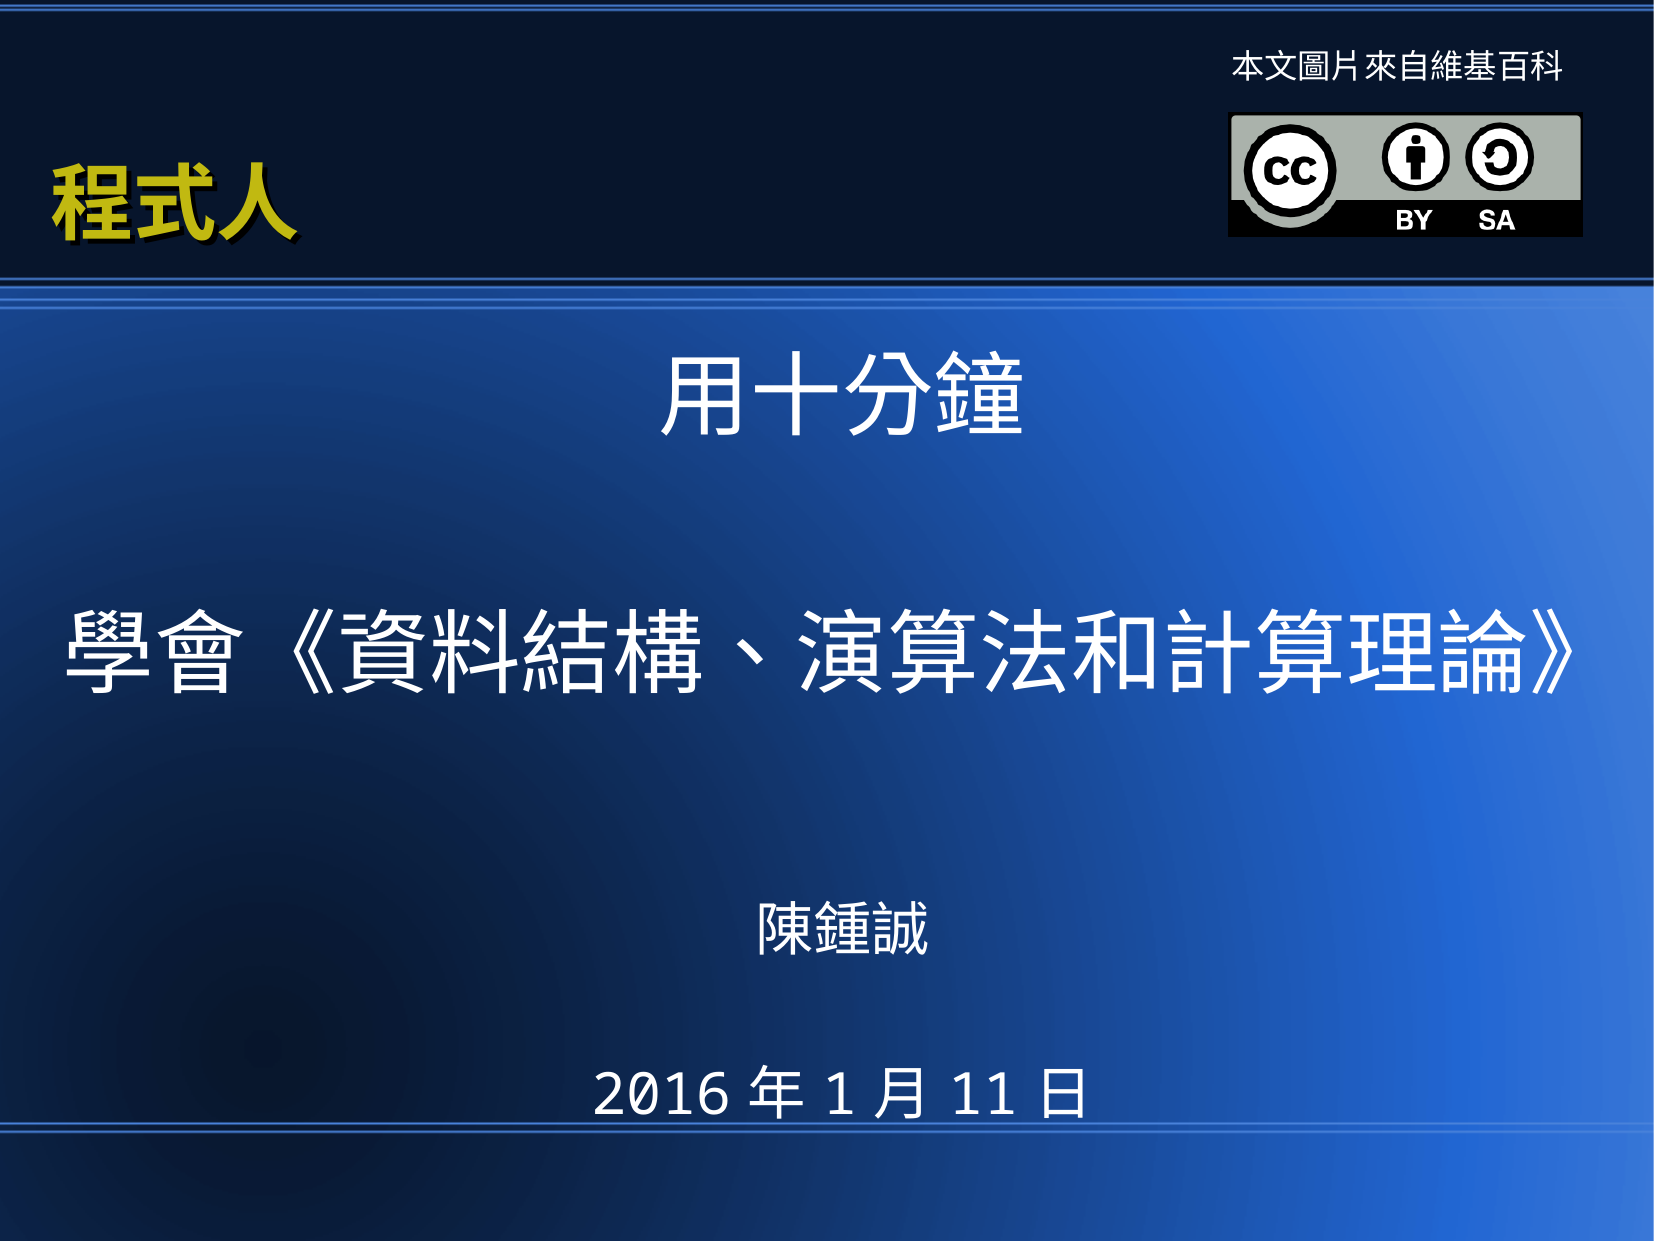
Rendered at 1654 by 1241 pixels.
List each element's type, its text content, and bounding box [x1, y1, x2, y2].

picture [0, 0, 1654, 1241]
subtitle 用十分鐘 學會《資料結構、演算法和計算理論》 陳鍾誠 2016年1月11日 [59, 326, 1626, 1127]
text_box 程式人 [35, 129, 378, 325]
text_box 本文圖片來自維基百科 [1216, 32, 1622, 95]
